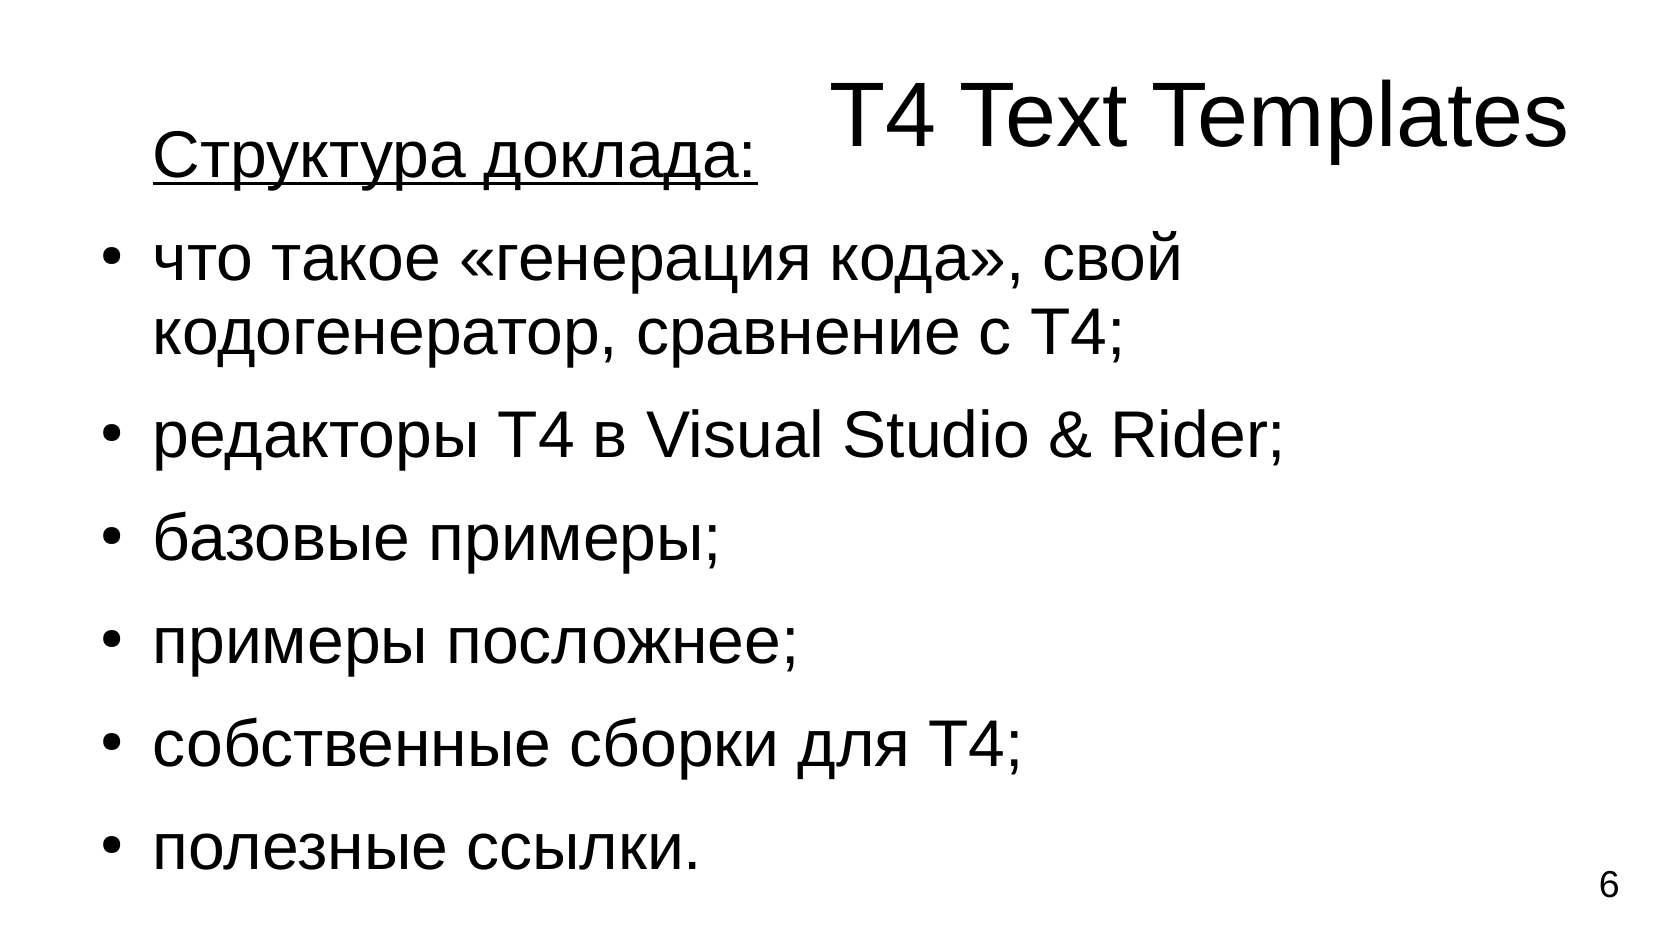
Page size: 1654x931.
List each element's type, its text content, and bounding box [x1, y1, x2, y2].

list Структура доклада: что такое «генерация кода», свой кодогенератор, сравнение с Т4; редакторы T4 в Visual Studio & Rider; базовые примеры; примеры посложнее; собственные сборки для Т4; полезные ссылки. [82, 118, 1571, 886]
text_box <номер> [1518, 856, 1654, 927]
title T4 Text Templates [82, 37, 1571, 118]
